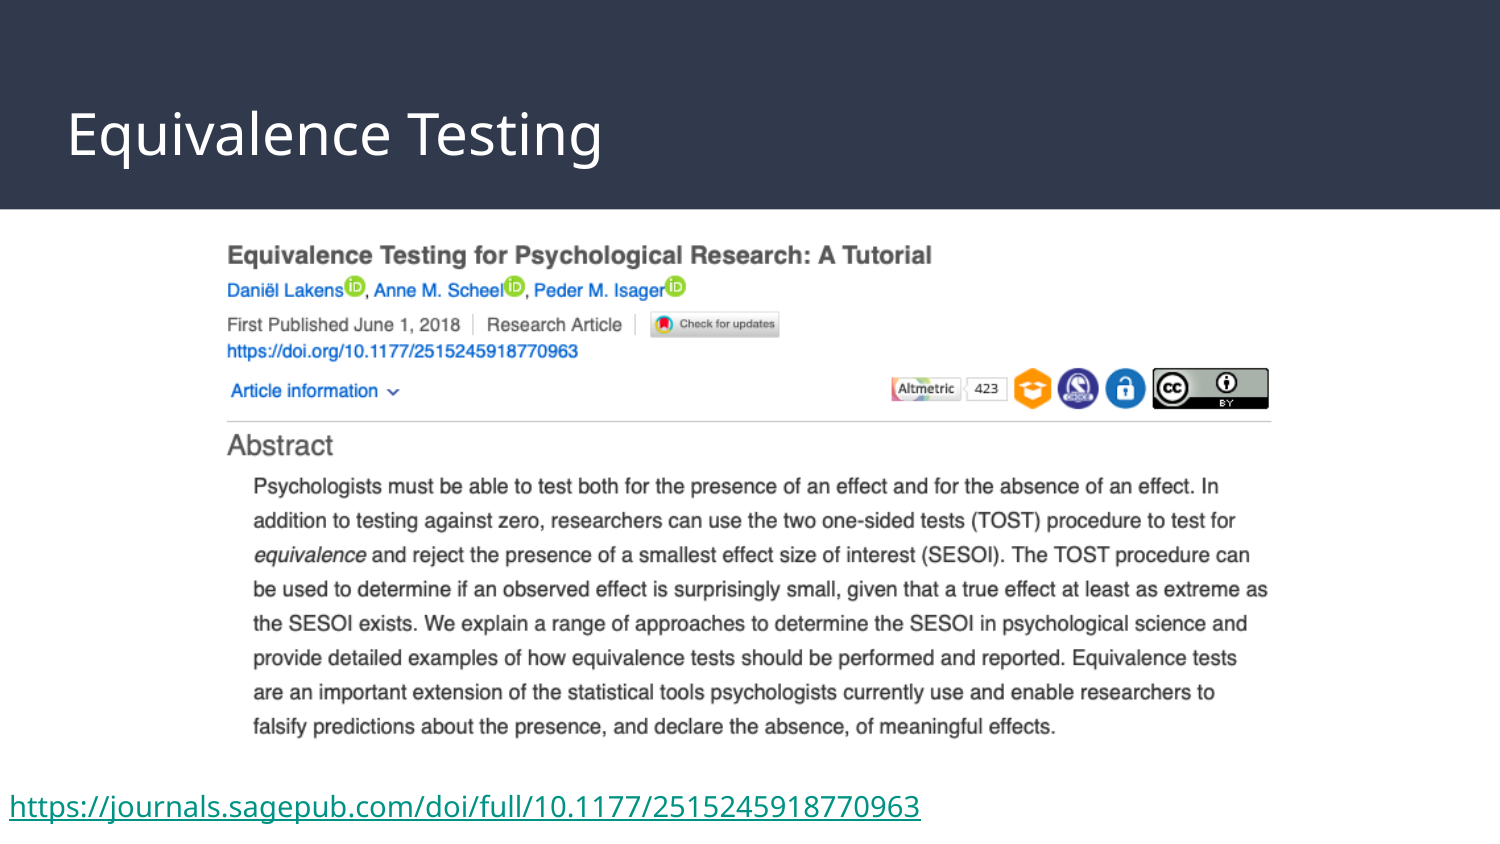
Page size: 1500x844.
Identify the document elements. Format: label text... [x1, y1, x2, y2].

picture [206, 227, 1294, 755]
text_box https://journals.sagepub.com/doi/full/10.1177/2515245918770963 [0, 772, 1392, 844]
title Equivalence Testing [51, 82, 1449, 185]
